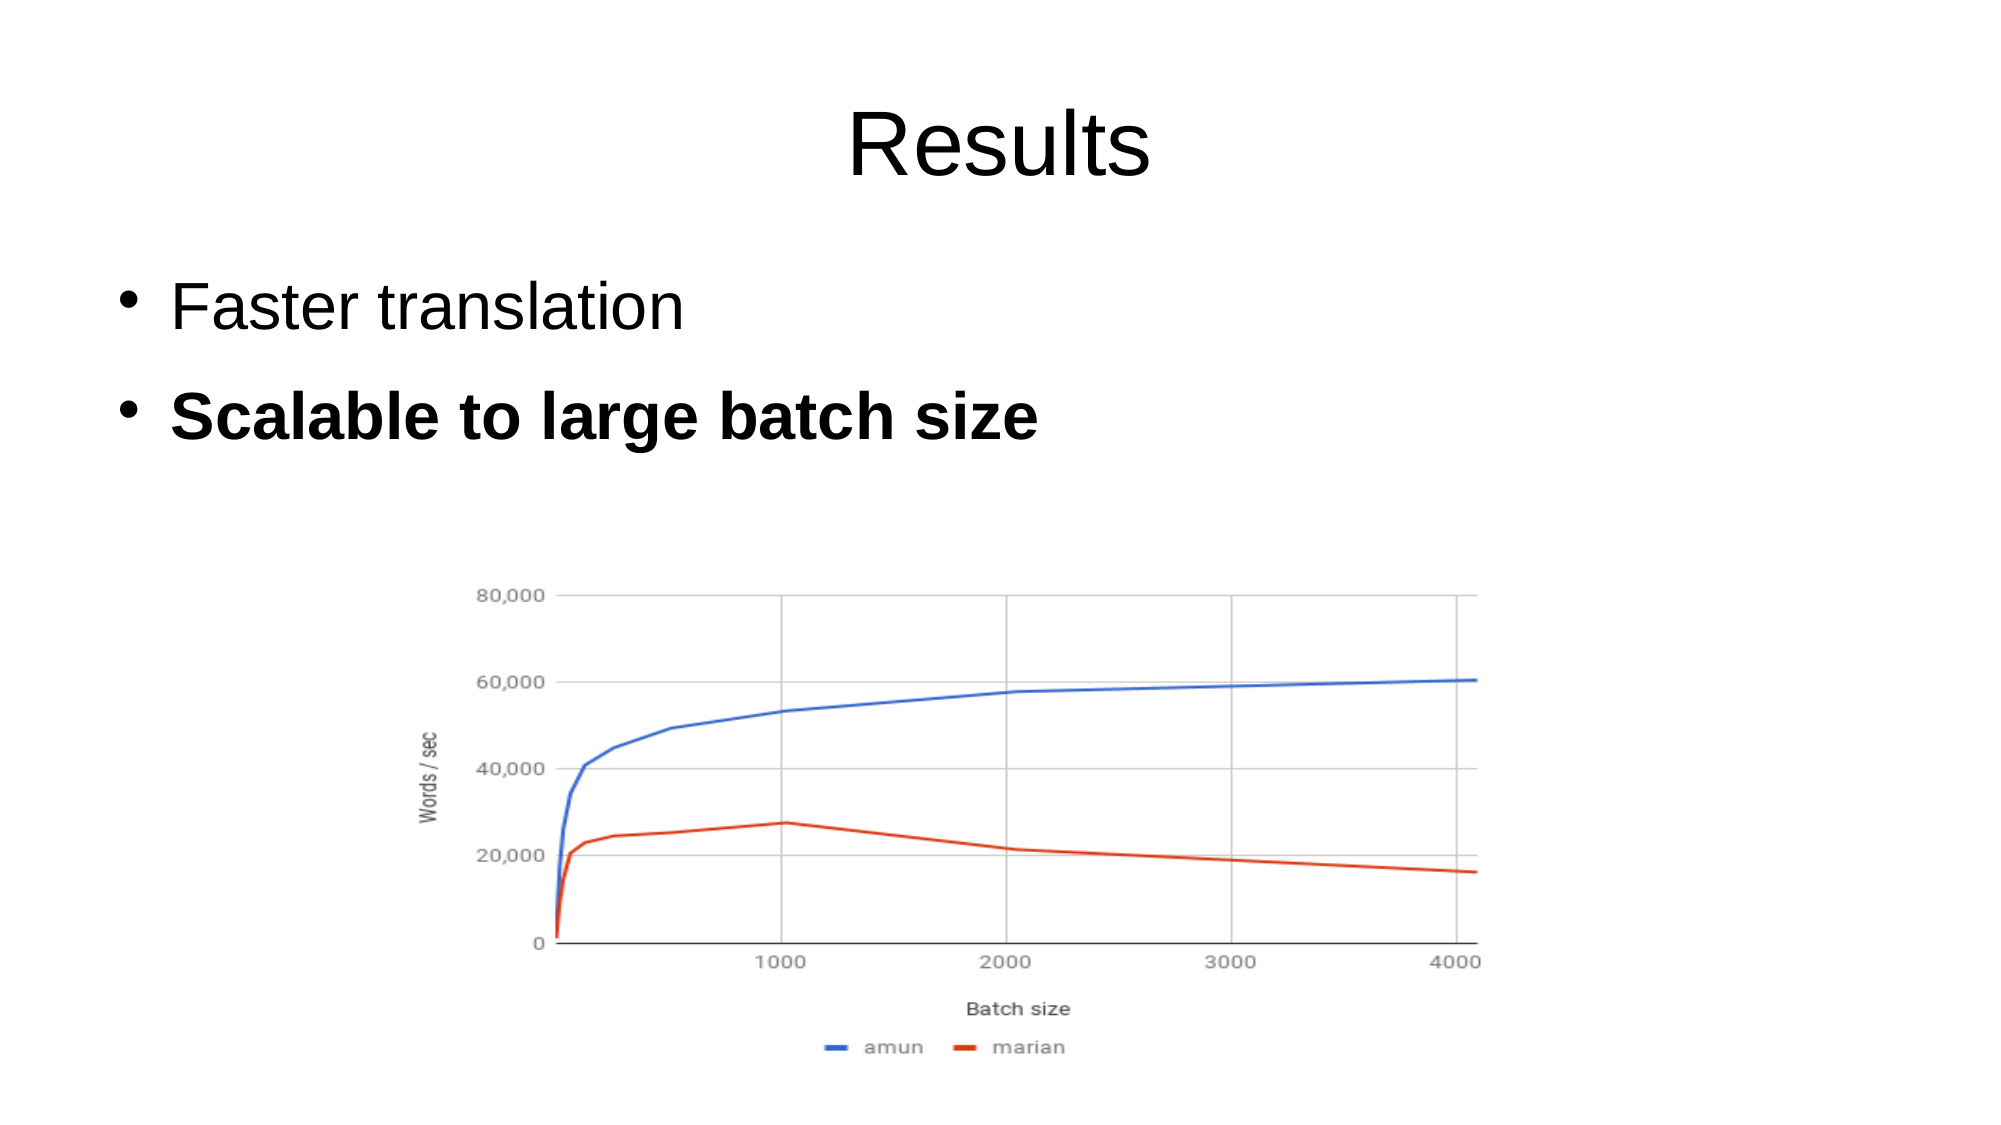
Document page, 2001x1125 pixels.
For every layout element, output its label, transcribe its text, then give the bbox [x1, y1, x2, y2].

text_box Faster translation Scalable to large batch size [99, 263, 1900, 483]
text_box Results [99, 44, 1900, 233]
picture [378, 558, 1513, 1085]
